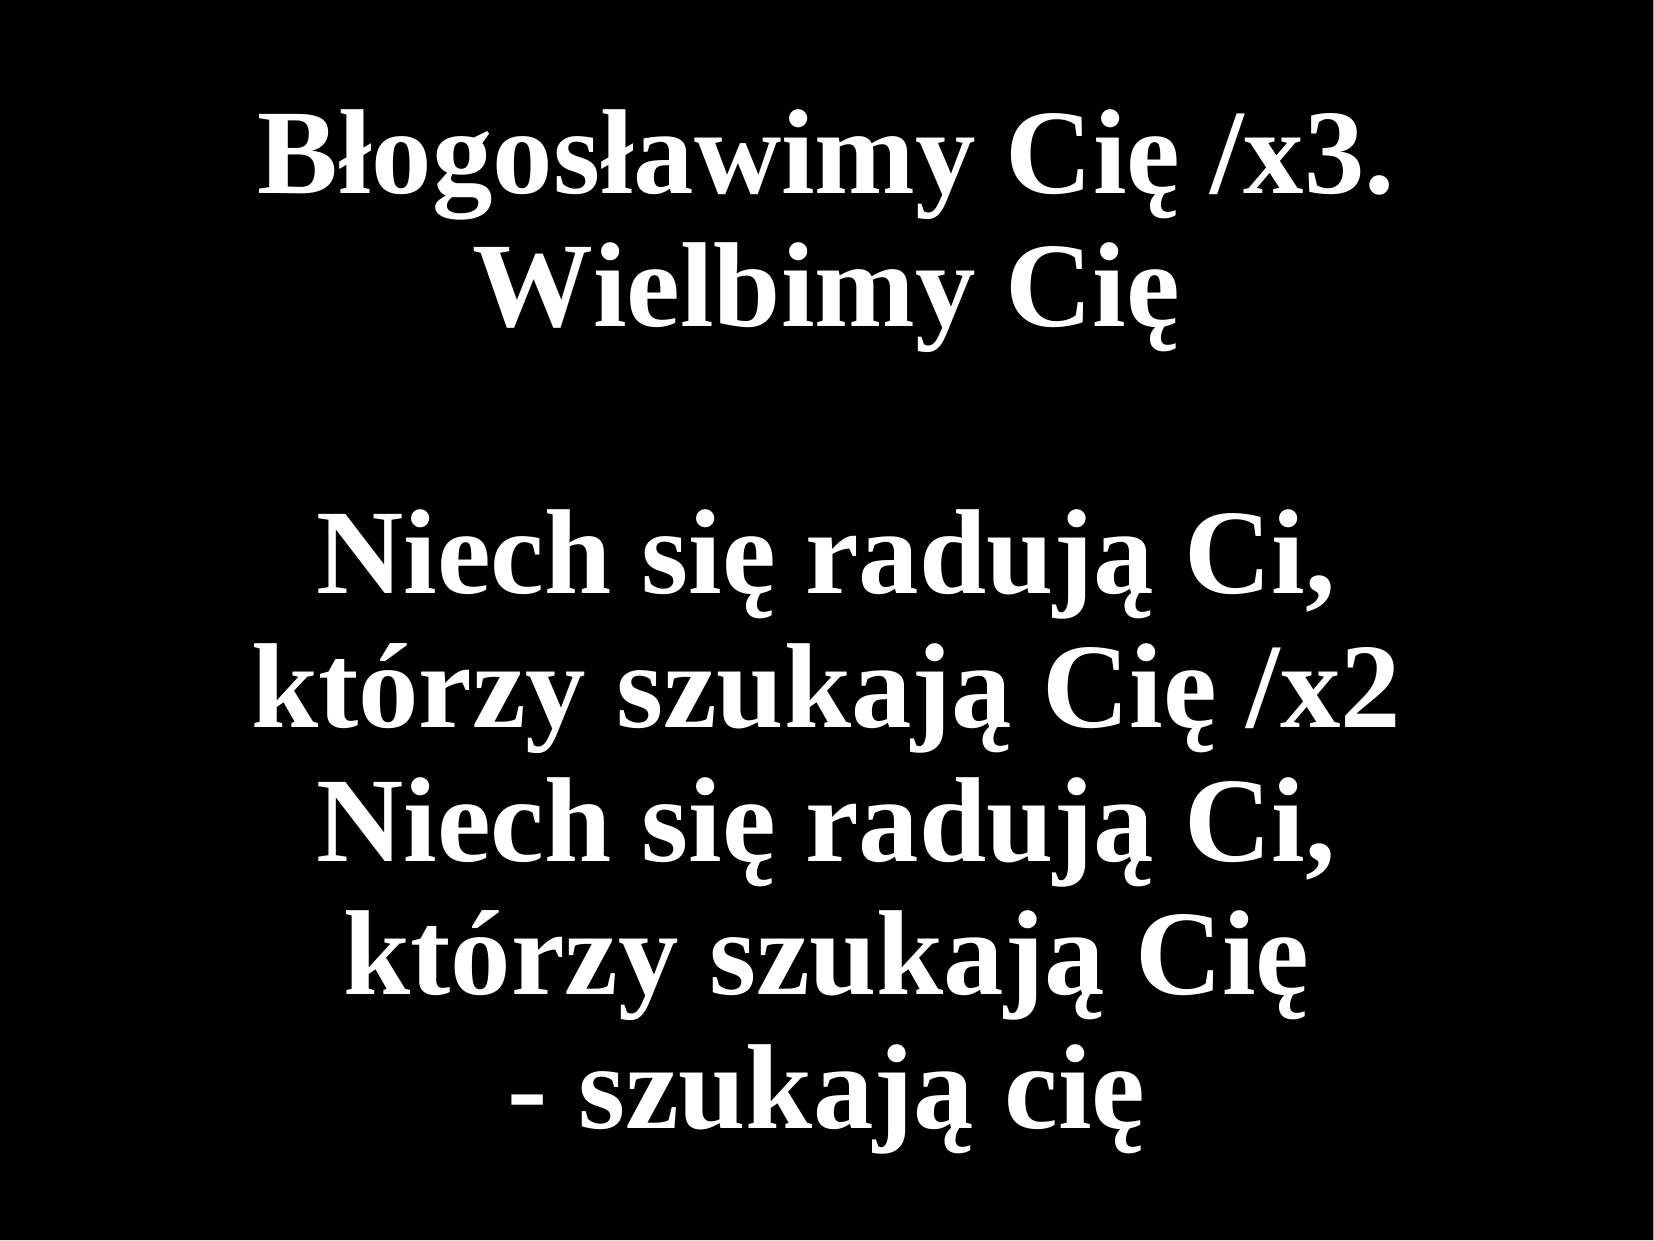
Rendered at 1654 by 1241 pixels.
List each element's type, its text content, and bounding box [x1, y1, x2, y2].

title Błogosławimy Cię /x3. Wielbimy Cię Niech się radują Ci, którzy szukają Cię /x2 Niech się radują Ci, którzy szukają Cię - szukają cię [0, 0, 1654, 1241]
